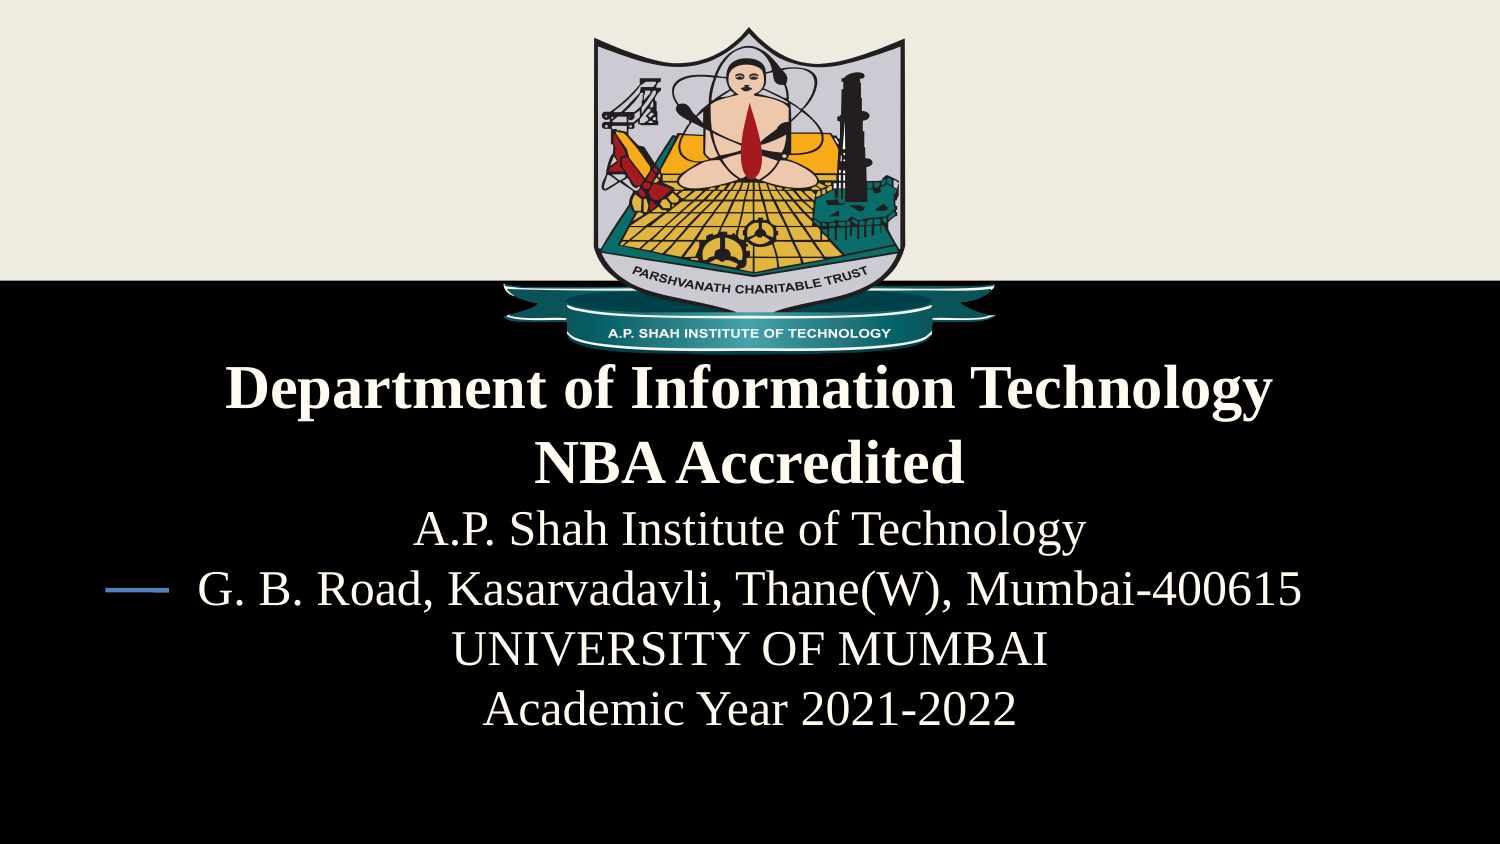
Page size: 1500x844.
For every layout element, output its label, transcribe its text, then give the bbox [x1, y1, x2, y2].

picture [503, 27, 996, 355]
text_box Department of Information Technology NBA Accredited A.P. Shah Institute of Technology G. B. Road, Kasarvadavli, Thane(W), Mumbai-400615 UNIVERSITY OF MUMBAI Academic Year 2021-2022 [84, 365, 1416, 751]
